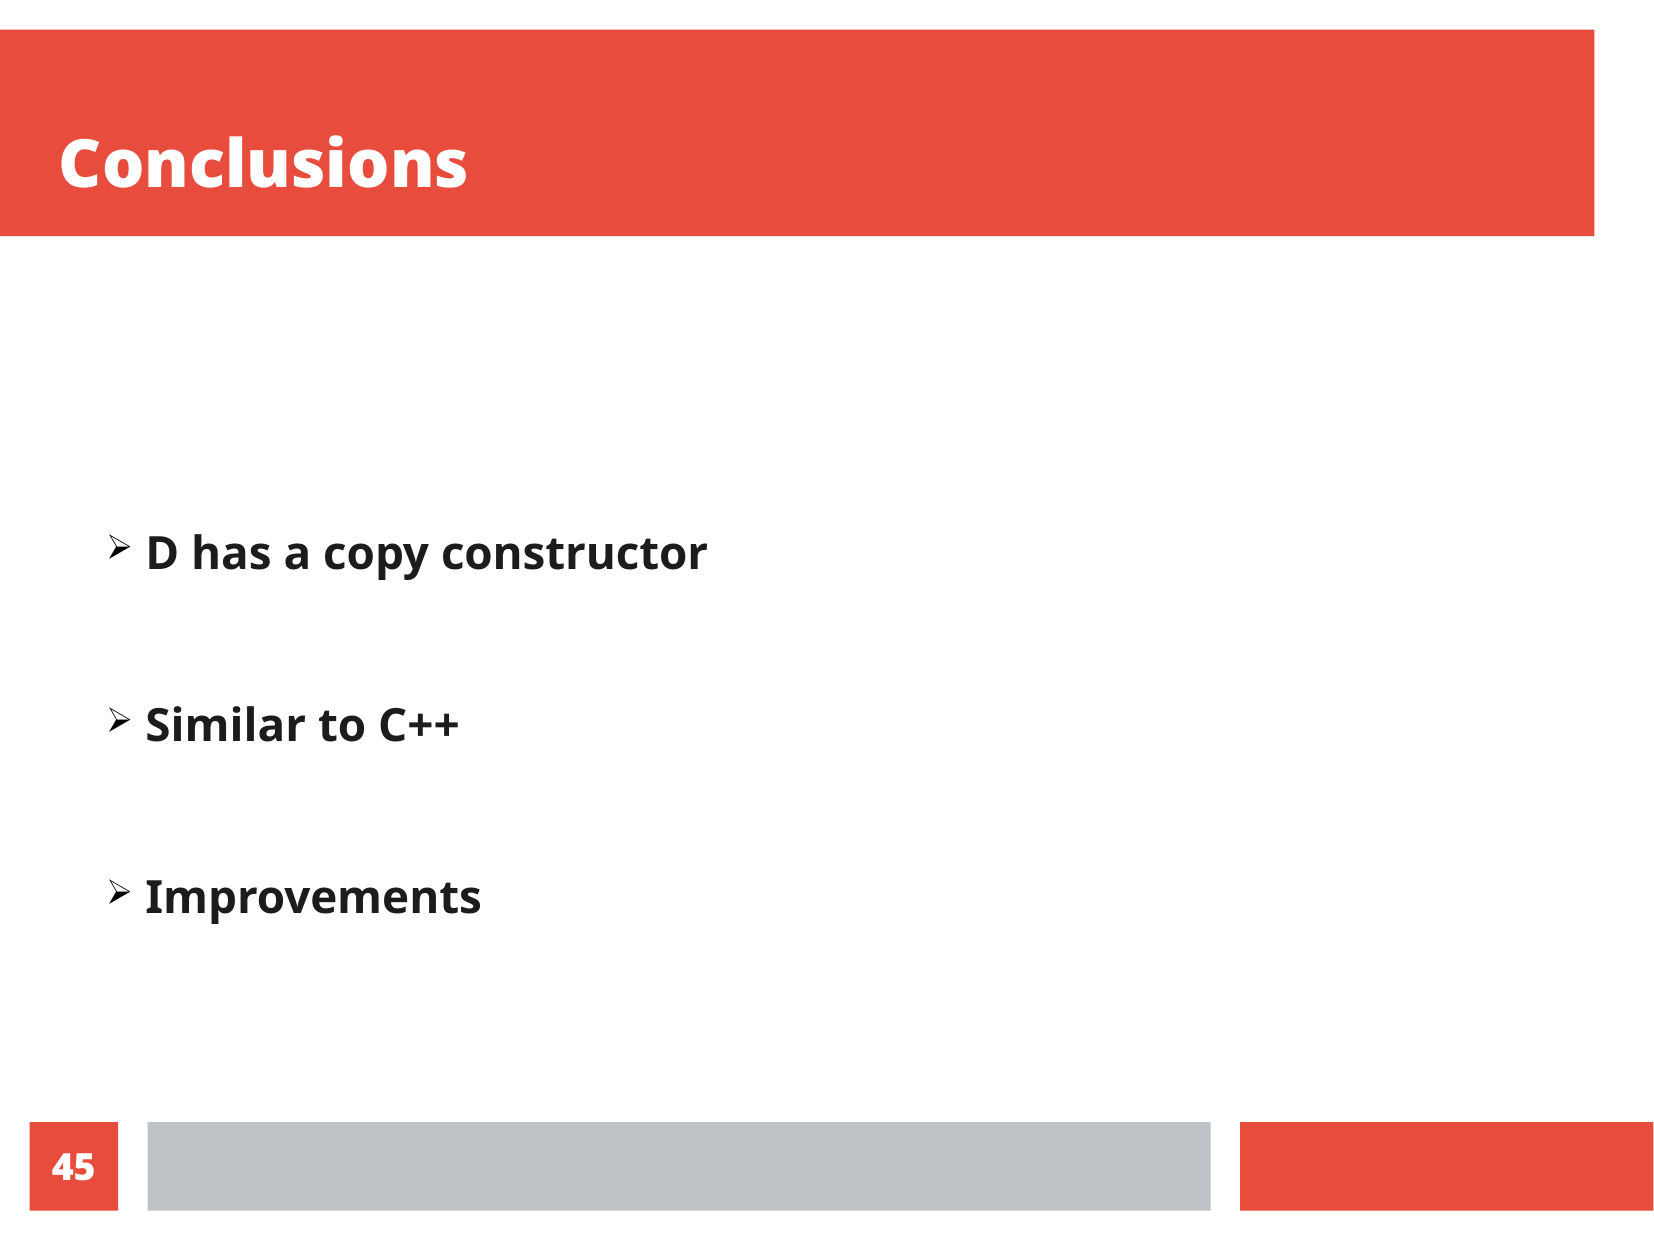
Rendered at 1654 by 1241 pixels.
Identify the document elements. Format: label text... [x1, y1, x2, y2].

title Conclusions [59, 59, 1595, 207]
list D has a copy constructor Similar to C++ Improvements [59, 324, 1565, 1093]
